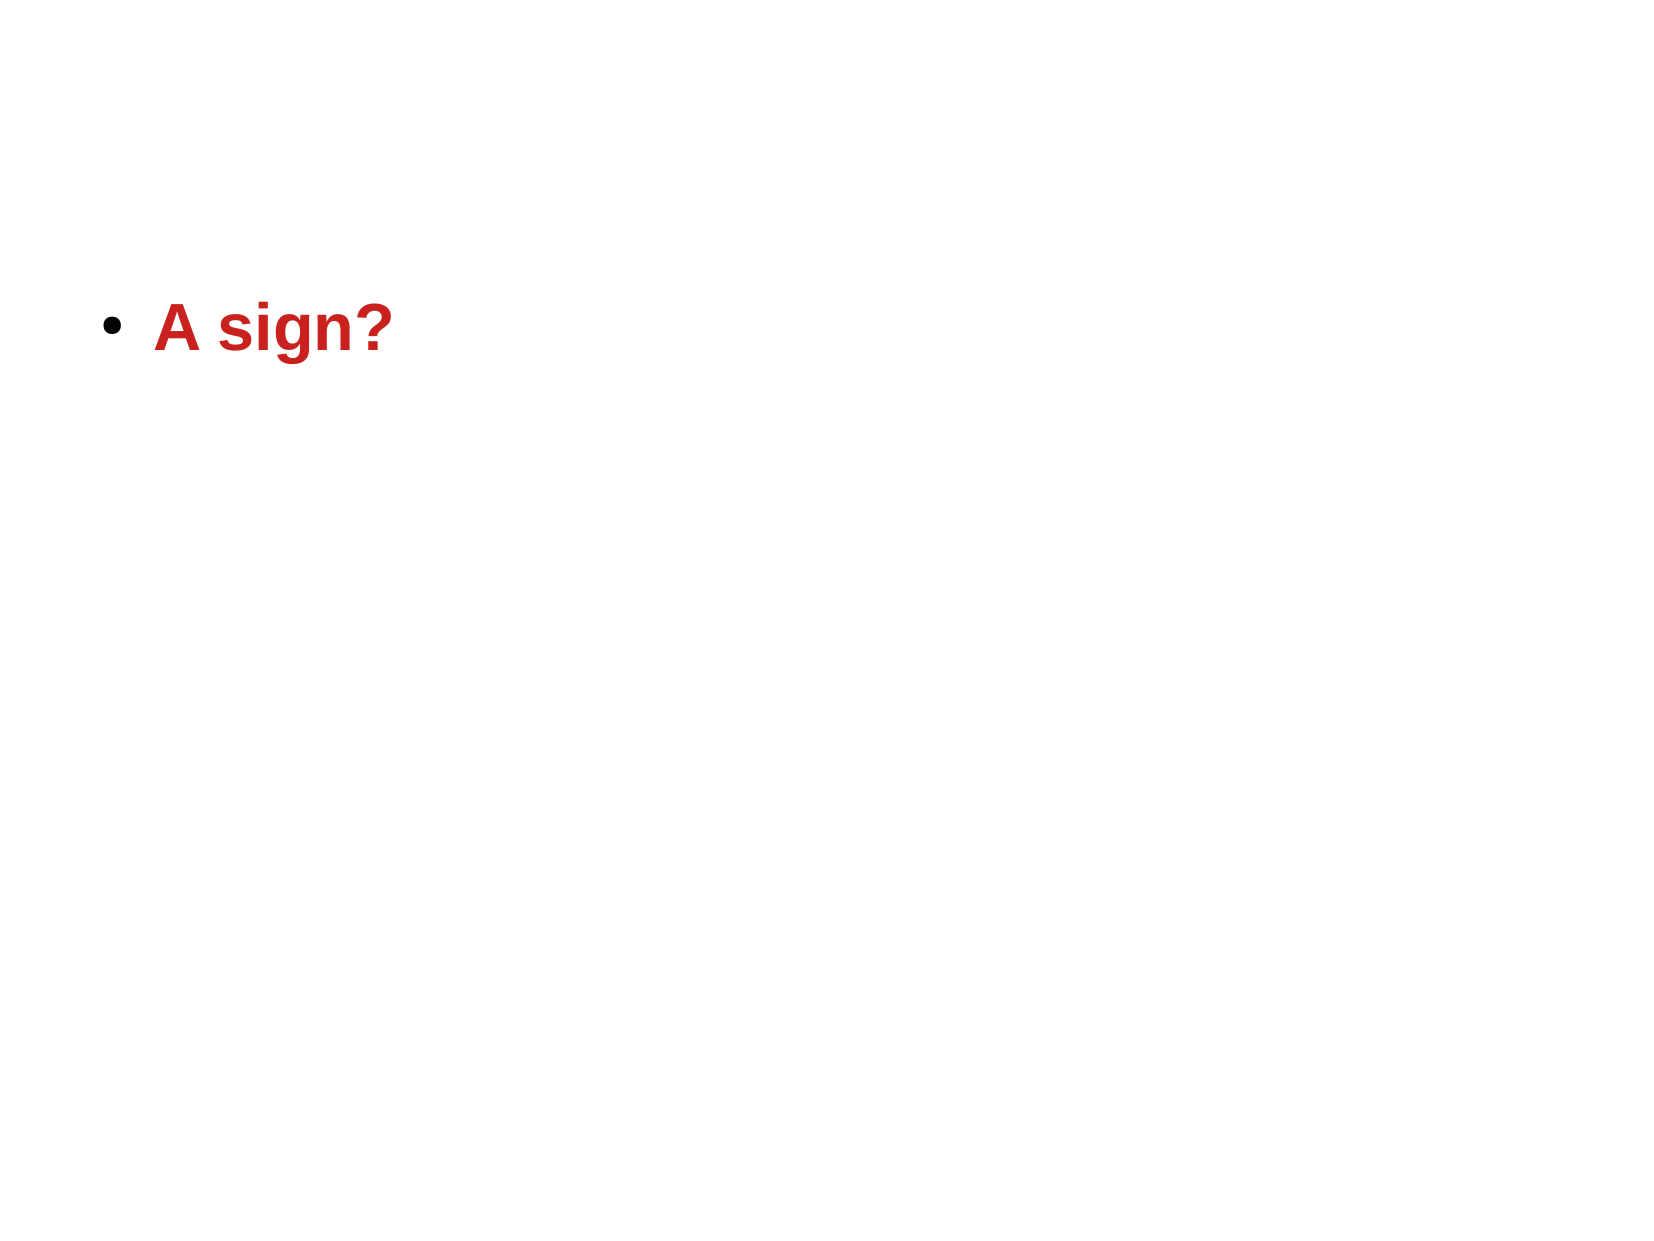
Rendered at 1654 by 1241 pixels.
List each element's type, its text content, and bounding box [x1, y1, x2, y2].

list A sign? [82, 290, 1571, 1010]
